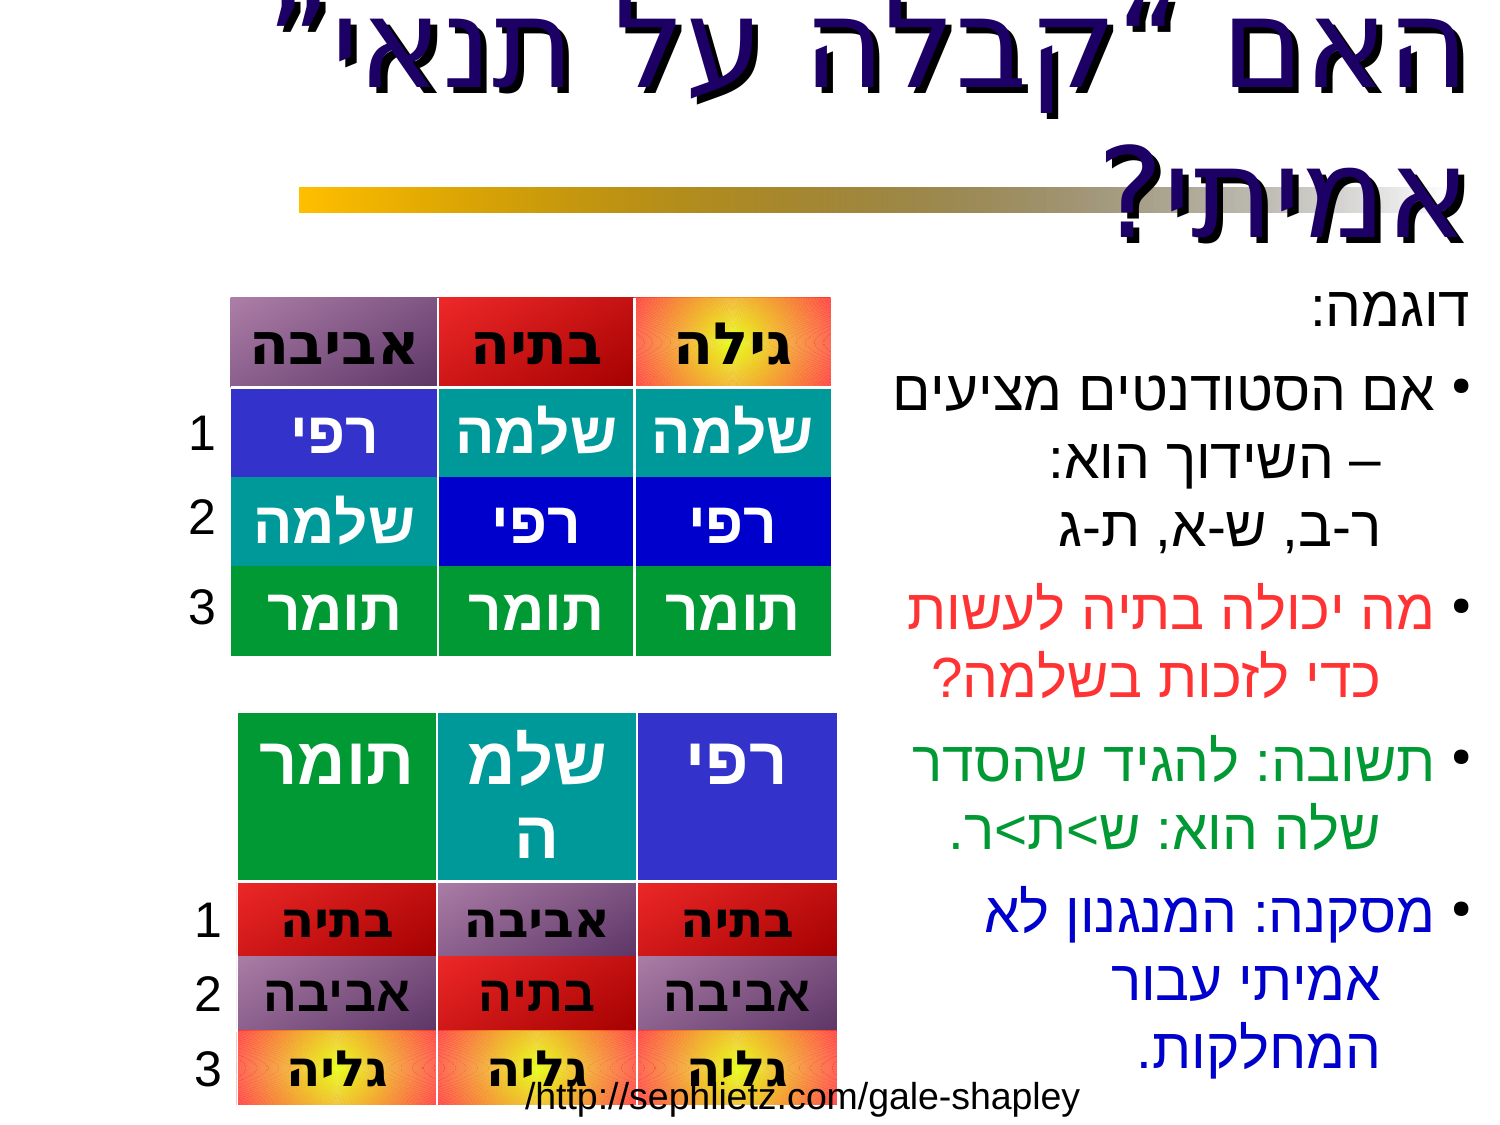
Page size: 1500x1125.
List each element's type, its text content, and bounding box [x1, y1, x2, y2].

table_header בתיה [439, 298, 633, 386]
table_header [168, 298, 231, 387]
table_cell גליה [438, 1031, 636, 1105]
table_cell תומר [439, 566, 633, 656]
table_cell גליה [638, 1031, 837, 1065]
table_cell רפי [439, 477, 633, 566]
table_cell בתיה [638, 883, 837, 956]
list דוגמה: אם הסטודנטים מציעים – השידוך הוא: ר-ב, ש-א, ת-ג מה יכולה בתיה לעשות כדי לזכות בשלמה? תשובה: להגיד שהסדר שלה הוא: ש>ת>ר. מסקנה: המנגנון לא אמיתי עבור המחלקות. [855, 262, 1486, 1096]
table_cell רפי [231, 389, 437, 477]
table_header תומר [238, 713, 436, 880]
title האם “קבלה על תנאי” אמיתי? [0, 37, 1486, 188]
table_cell אביבה [638, 956, 837, 1031]
table_cell 2 [168, 478, 231, 554]
table_cell 3 [187, 1032, 237, 1105]
table_header שלמה [438, 713, 636, 880]
table_cell שלמה [439, 389, 633, 477]
table_header רפי [638, 713, 837, 880]
table_cell שלמה [231, 477, 437, 566]
table_header [187, 713, 237, 881]
table_cell אביבה [238, 956, 436, 1031]
table_cell בתיה [438, 956, 636, 1031]
table_cell 1 [187, 882, 237, 955]
table_cell רפי [636, 477, 831, 566]
table_cell 3 [168, 557, 231, 656]
table_cell גליה [238, 1031, 436, 1105]
table_header גילה [636, 298, 831, 386]
table_cell 2 [187, 957, 237, 1029]
table_cell אביבה [438, 883, 636, 956]
table_cell תומר [636, 566, 831, 656]
table_cell בתיה [238, 883, 436, 956]
text_box http://sephlietz.com/gale-shapley/ [510, 1065, 1096, 1125]
table_cell 1 [168, 387, 231, 476]
table_header אביבה [231, 298, 437, 386]
table_cell שלמה [636, 389, 831, 477]
table_cell תומר [231, 566, 437, 656]
